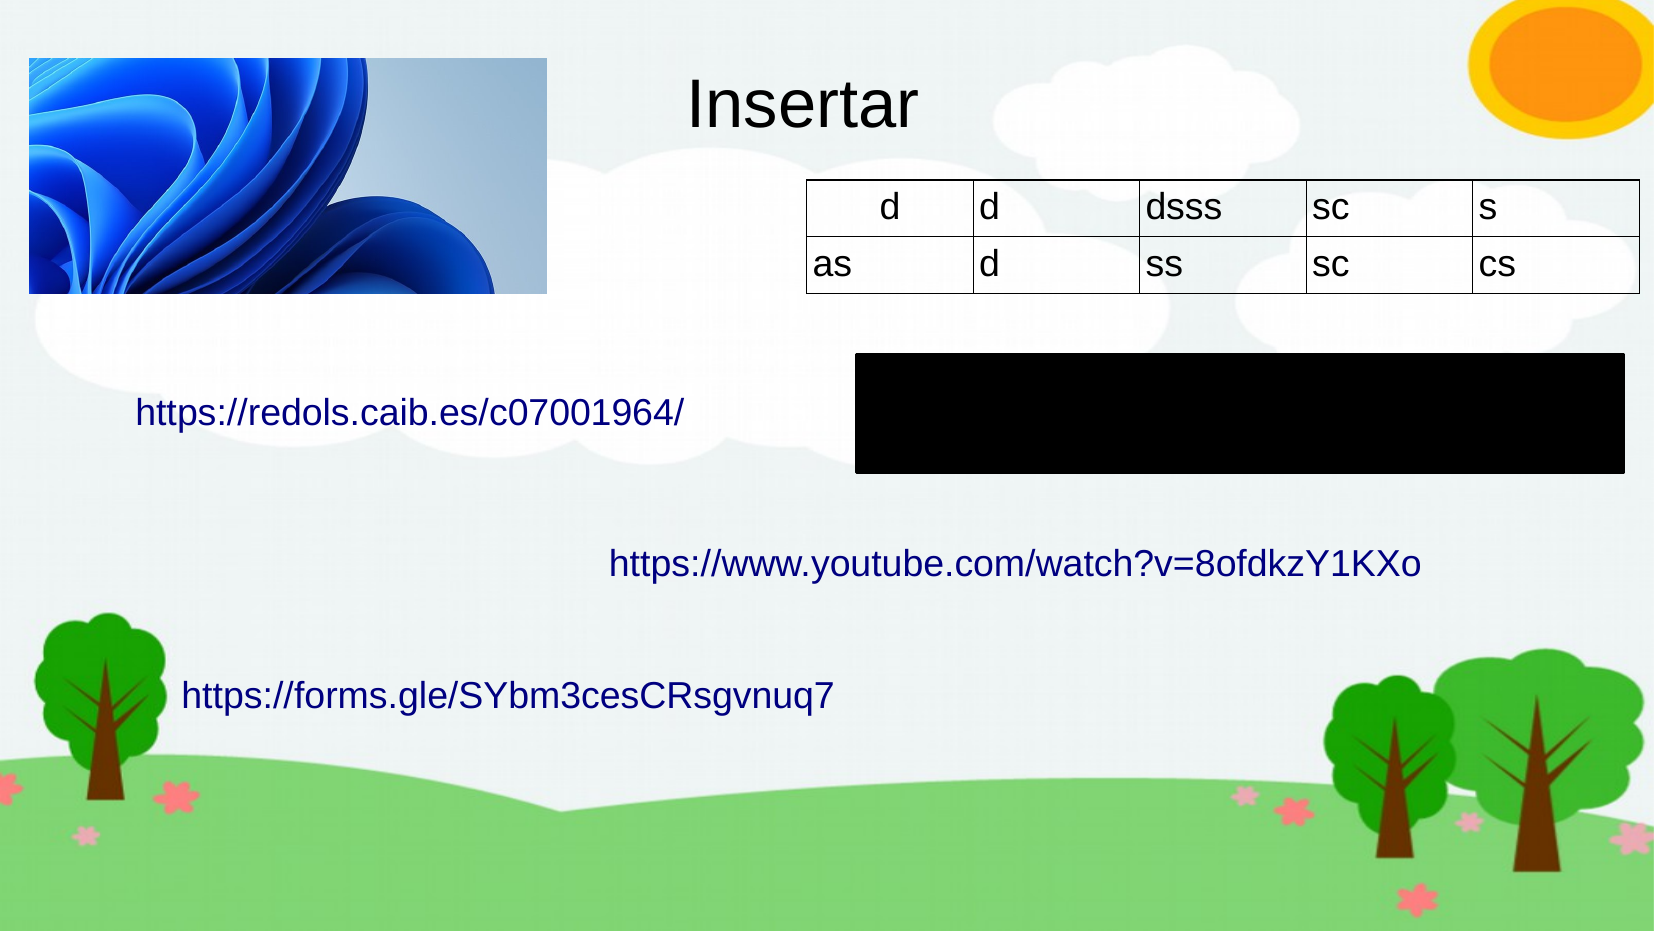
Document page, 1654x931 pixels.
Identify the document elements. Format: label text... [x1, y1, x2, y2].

text_box https://www.youtube.com/watch?v=8ofdkzY1KXo [436, 534, 1595, 591]
table_cell cs [1473, 237, 1639, 293]
table_header dsss [1140, 181, 1306, 236]
table_cell ss [1140, 237, 1306, 293]
table_cell sc [1307, 237, 1472, 293]
table_header d [807, 181, 973, 236]
text_box https://forms.gle/SYbm3cesCRsgvnuq7 [42, 666, 975, 723]
text_box [856, 354, 1625, 473]
table_cell as [807, 237, 973, 293]
table_cell d [974, 237, 1139, 293]
title Insertar [70, 29, 1536, 178]
table_header s [1473, 181, 1639, 236]
table_header sc [1307, 181, 1472, 236]
table_header d [974, 181, 1139, 236]
picture [0, 0, 1654, 931]
text_box https://redols.caib.es/c07001964/ [22, 383, 798, 440]
